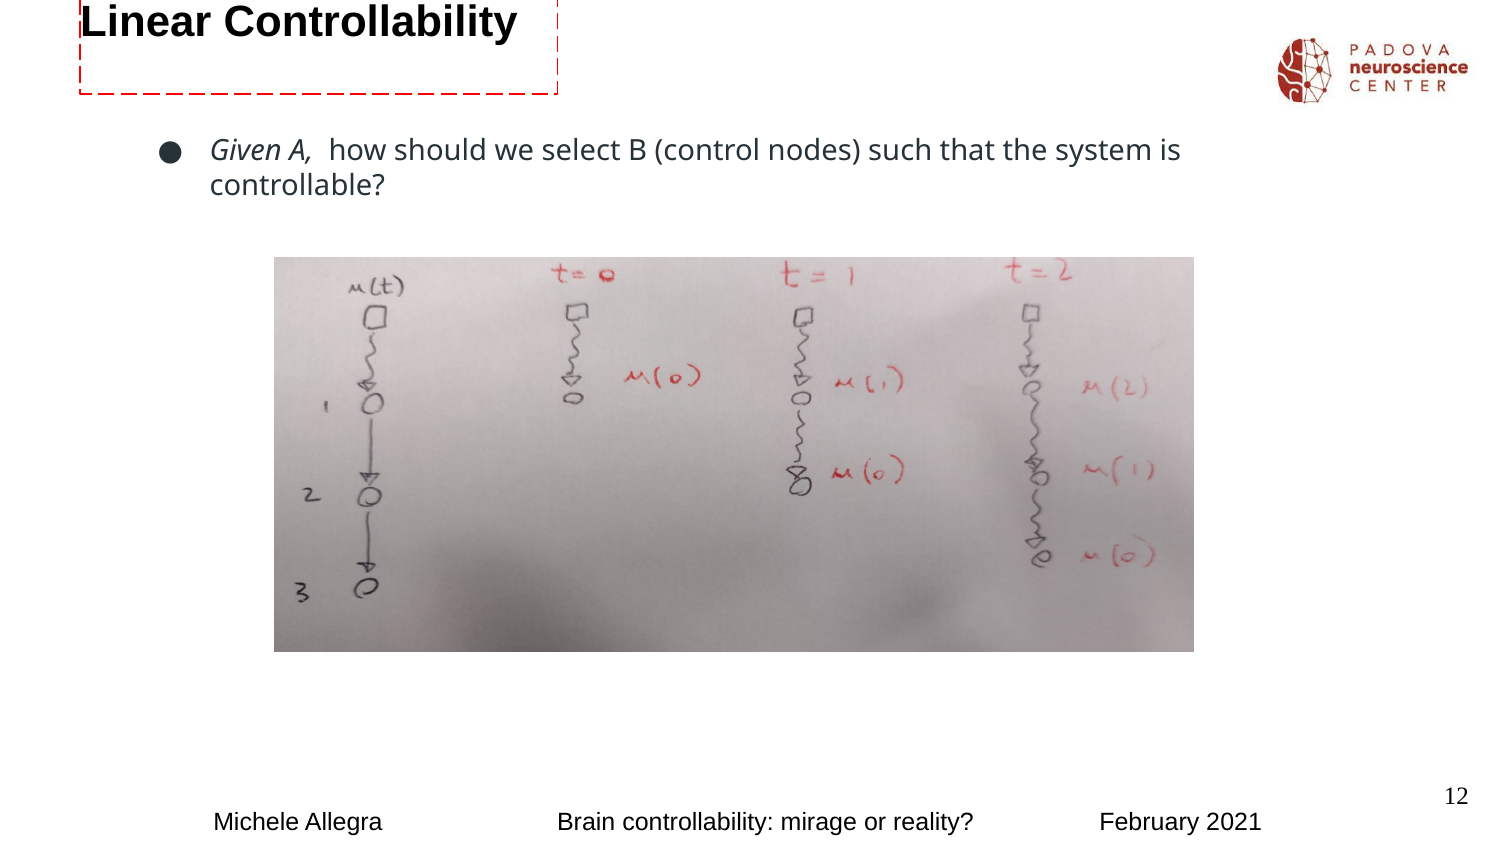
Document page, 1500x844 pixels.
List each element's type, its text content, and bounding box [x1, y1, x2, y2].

picture [273, 256, 1194, 652]
title Linear Controllability [80, 0, 558, 95]
picture [1268, 10, 1476, 123]
text_box Given A, how should we select B (control nodes) such that the system is controllable? [119, 81, 1252, 400]
slide_number <number> [1378, 779, 1469, 844]
text_box Michele Allegra Brain controllability: mirage or reality? February 2021 [64, 794, 1415, 844]
